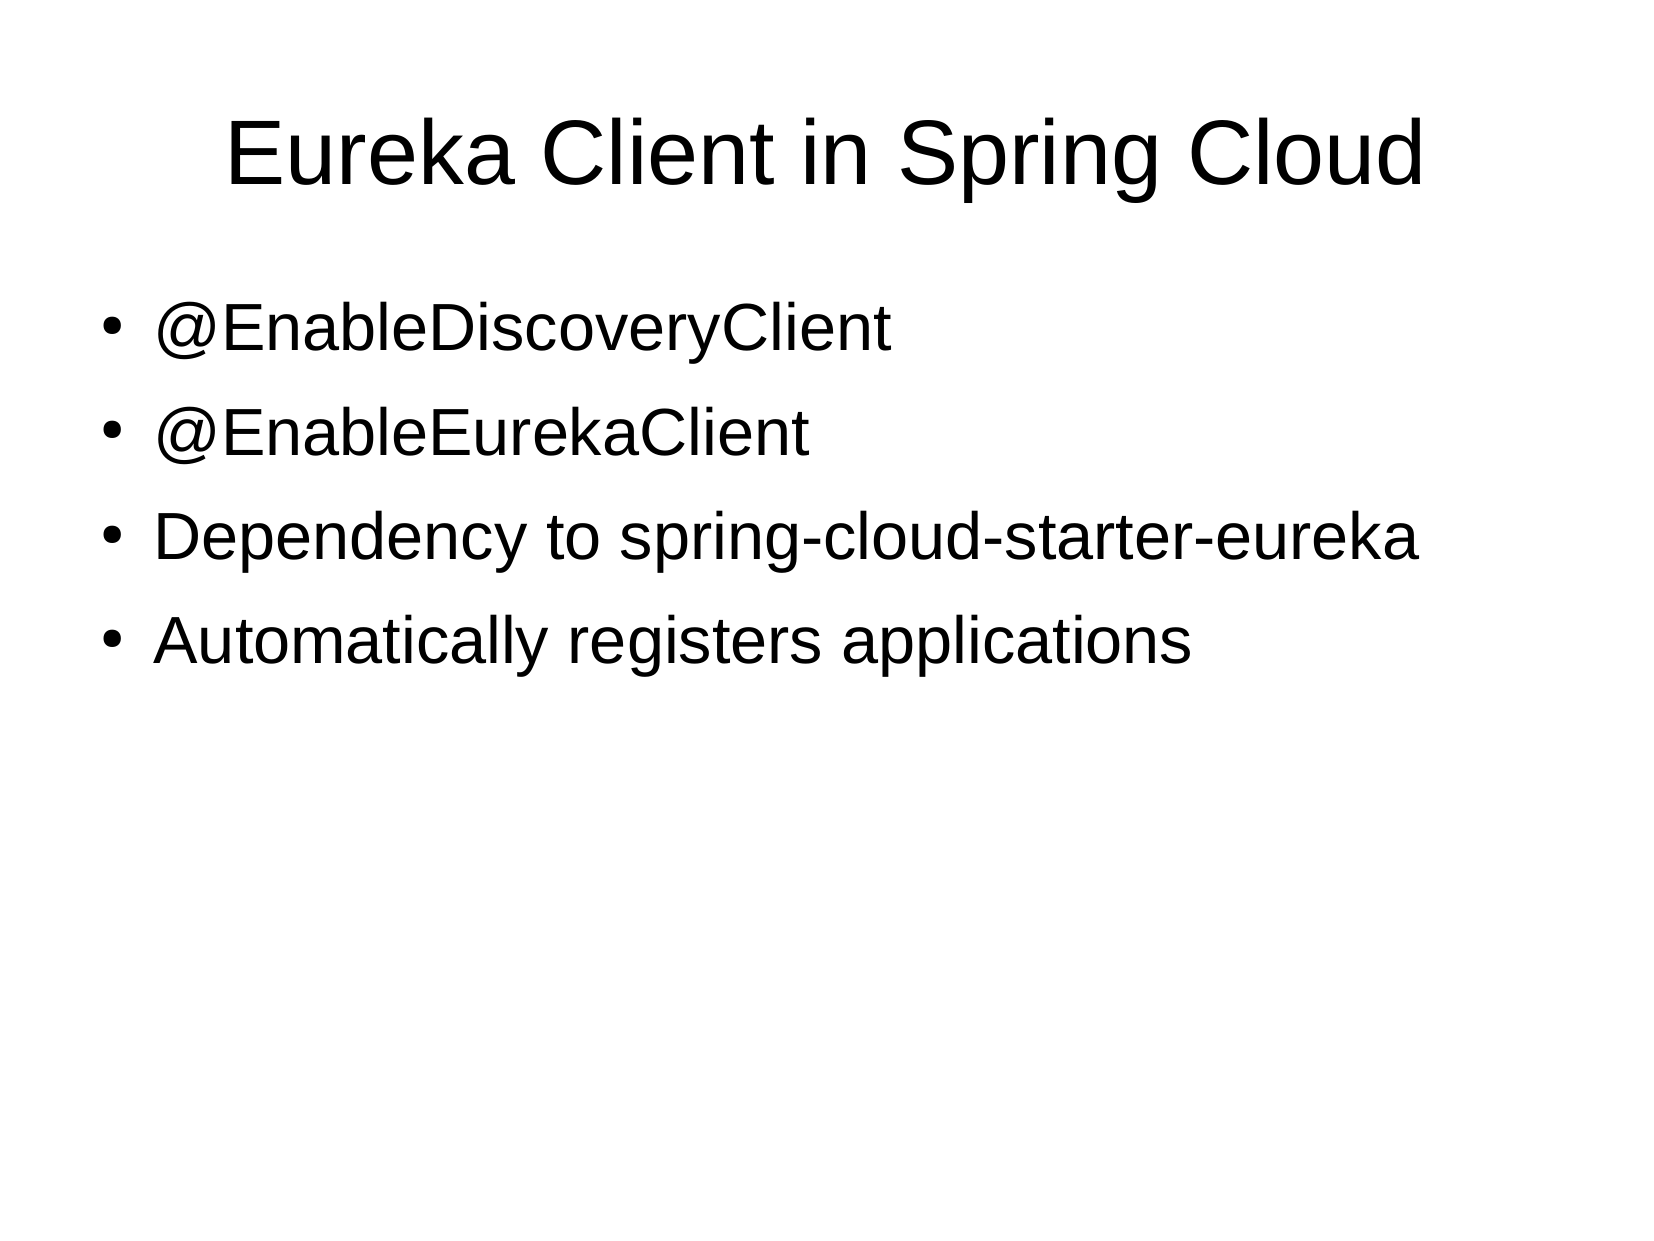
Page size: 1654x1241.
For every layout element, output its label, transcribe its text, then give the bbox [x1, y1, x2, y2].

title Eureka Client in Spring Cloud [82, 49, 1571, 257]
list @EnableDiscoveryClient @EnableEurekaClient Dependency to spring-cloud-starter-eureka Automatically registers applications [82, 290, 1571, 1010]
